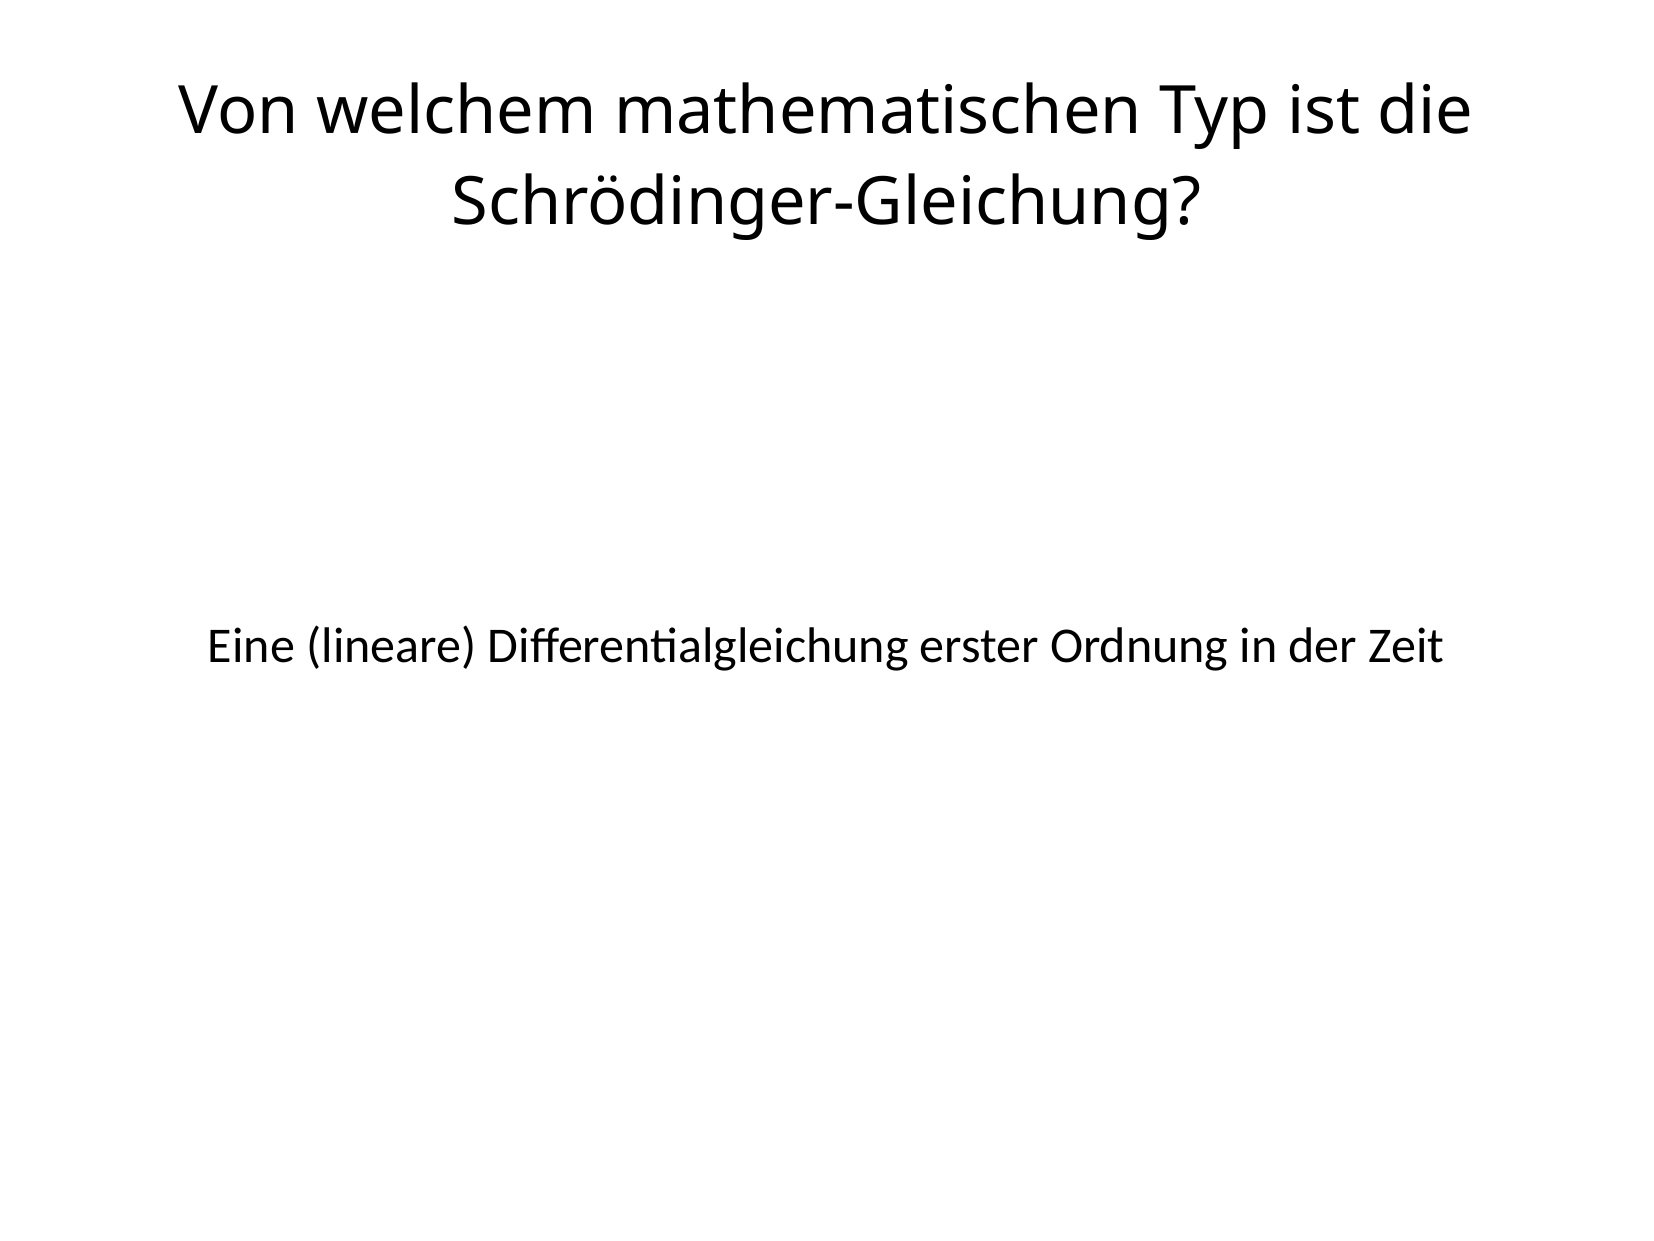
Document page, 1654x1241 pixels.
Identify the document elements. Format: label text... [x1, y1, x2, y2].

title Von welchem mathematischen Typ ist die Schrödinger-Gleichung? [82, 49, 1571, 257]
subtitle Eine (lineare) Differentialgleichung erster Ordnung in der Zeit [82, 290, 1571, 1010]
